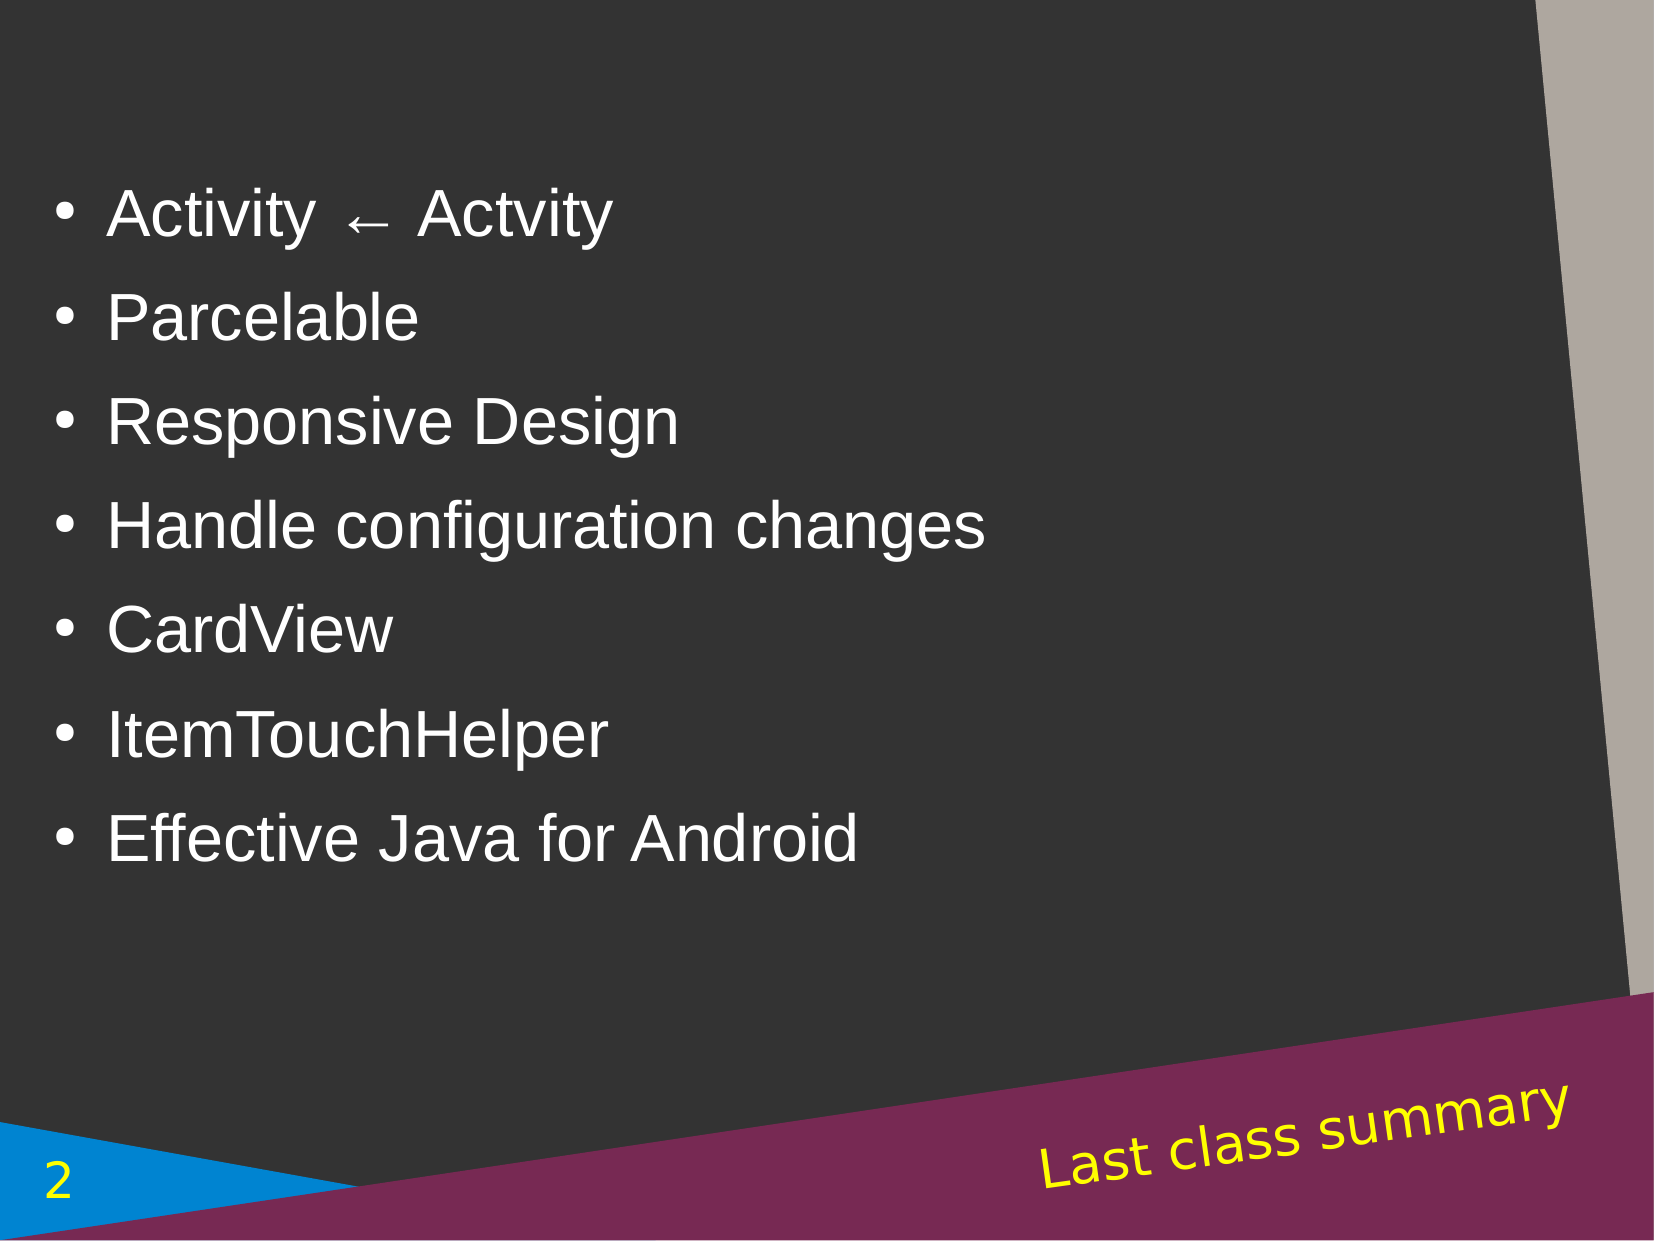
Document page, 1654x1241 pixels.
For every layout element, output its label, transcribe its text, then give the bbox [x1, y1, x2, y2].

list Activity ← Actvity Parcelable Responsive Design Handle configuration changes CardView ItemTouchHelper Effective Java for Android [35, 59, 1524, 993]
title Last class summary [956, 995, 1654, 1241]
